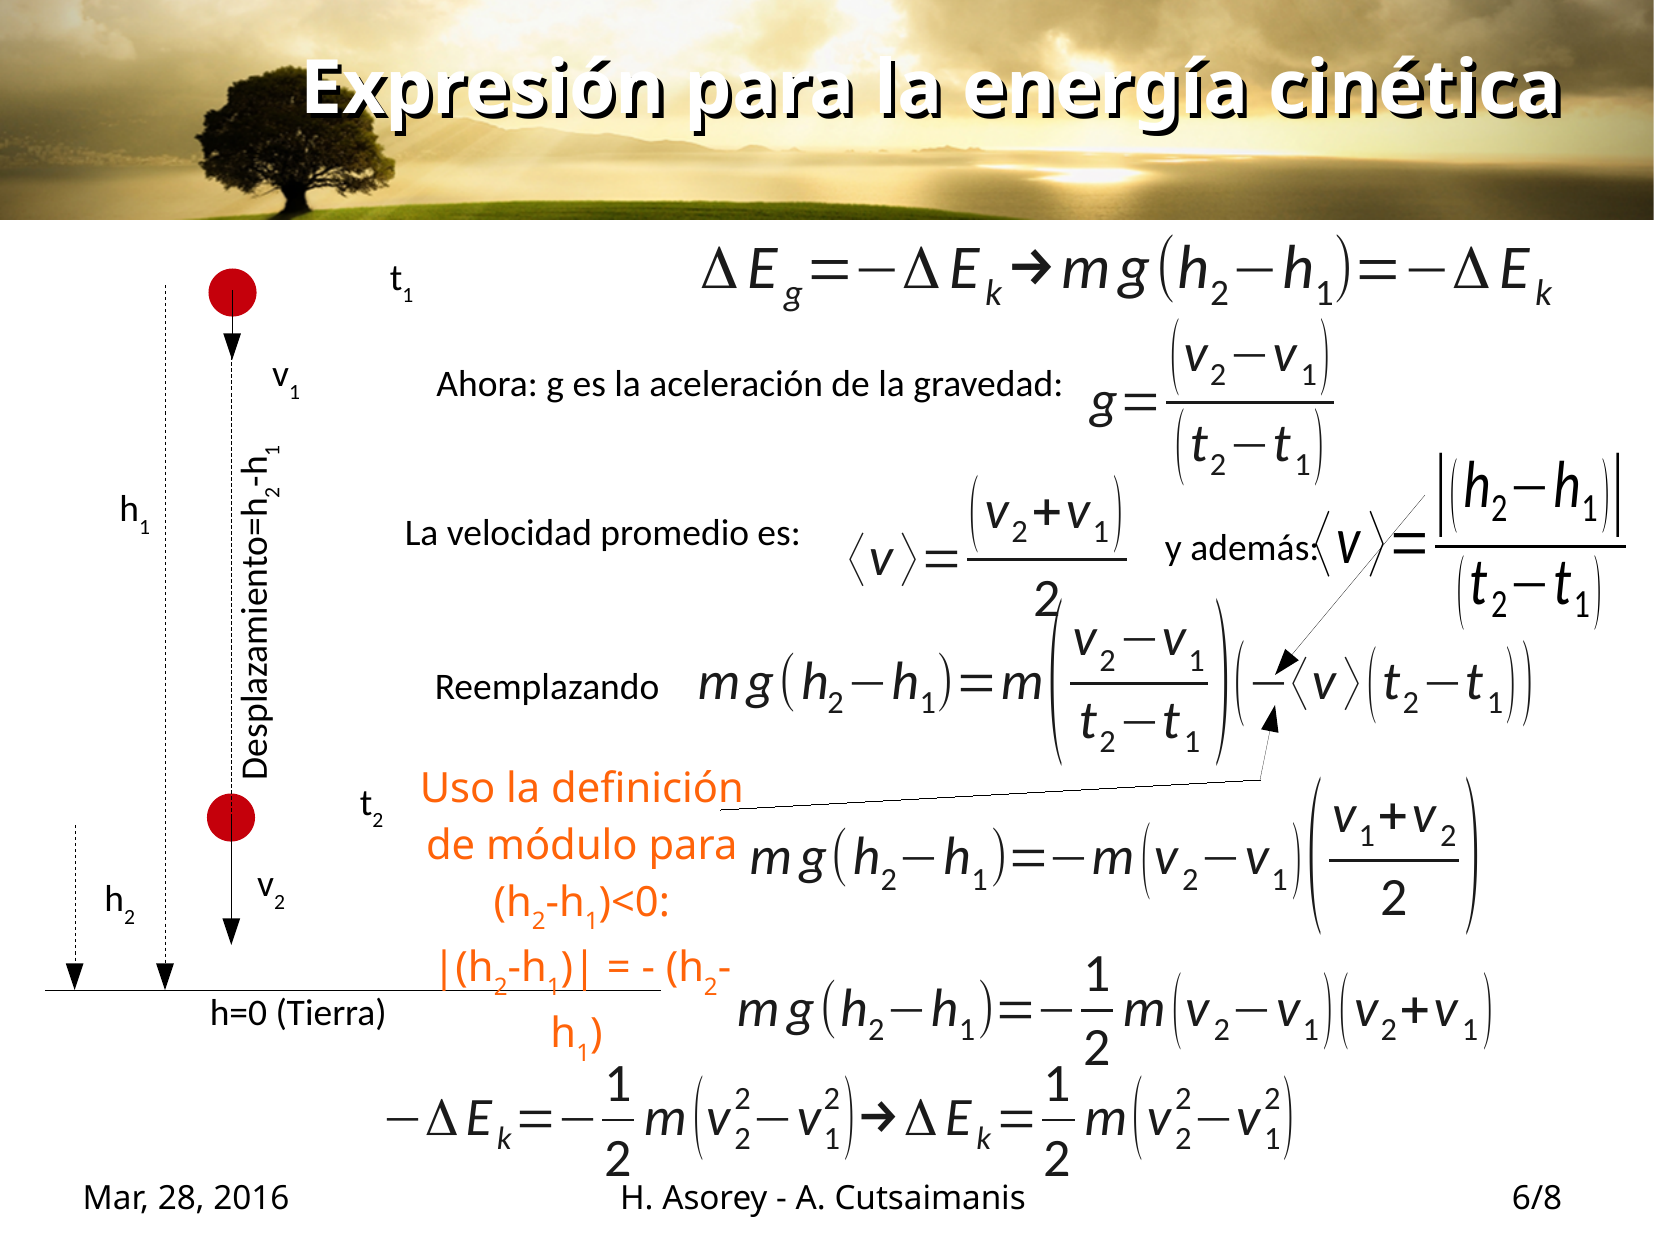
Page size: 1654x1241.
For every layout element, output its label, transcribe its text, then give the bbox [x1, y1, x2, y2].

text_box h2 [89, 876, 151, 946]
chart [375, 228, 1636, 1191]
text_box t1 [375, 255, 429, 324]
text_box v1 [257, 351, 316, 421]
text_box La velocidad promedio es: [390, 509, 826, 571]
text_box t2 [345, 780, 399, 849]
text_box Uso la definición de módulo para (h2-h1)<0: |(h2-h1)| = - (h2-h1) [405, 750, 781, 976]
picture [0, 0, 1654, 220]
text_box v2 [242, 861, 301, 931]
text_box [208, 795, 254, 841]
text_box Reemplazando [420, 663, 676, 725]
text_box y además: [1150, 524, 1307, 586]
text_box [210, 270, 256, 316]
title Expresión para la energía cinética [75, 19, 1564, 151]
text_box Ahora: g es la aceleración de la gravedad: [421, 360, 1081, 422]
text_box Desplazamiento=h2-h1 [231, 428, 300, 796]
text_box h1 [104, 486, 166, 556]
text_box h=0 (Tierra) [195, 989, 403, 1051]
